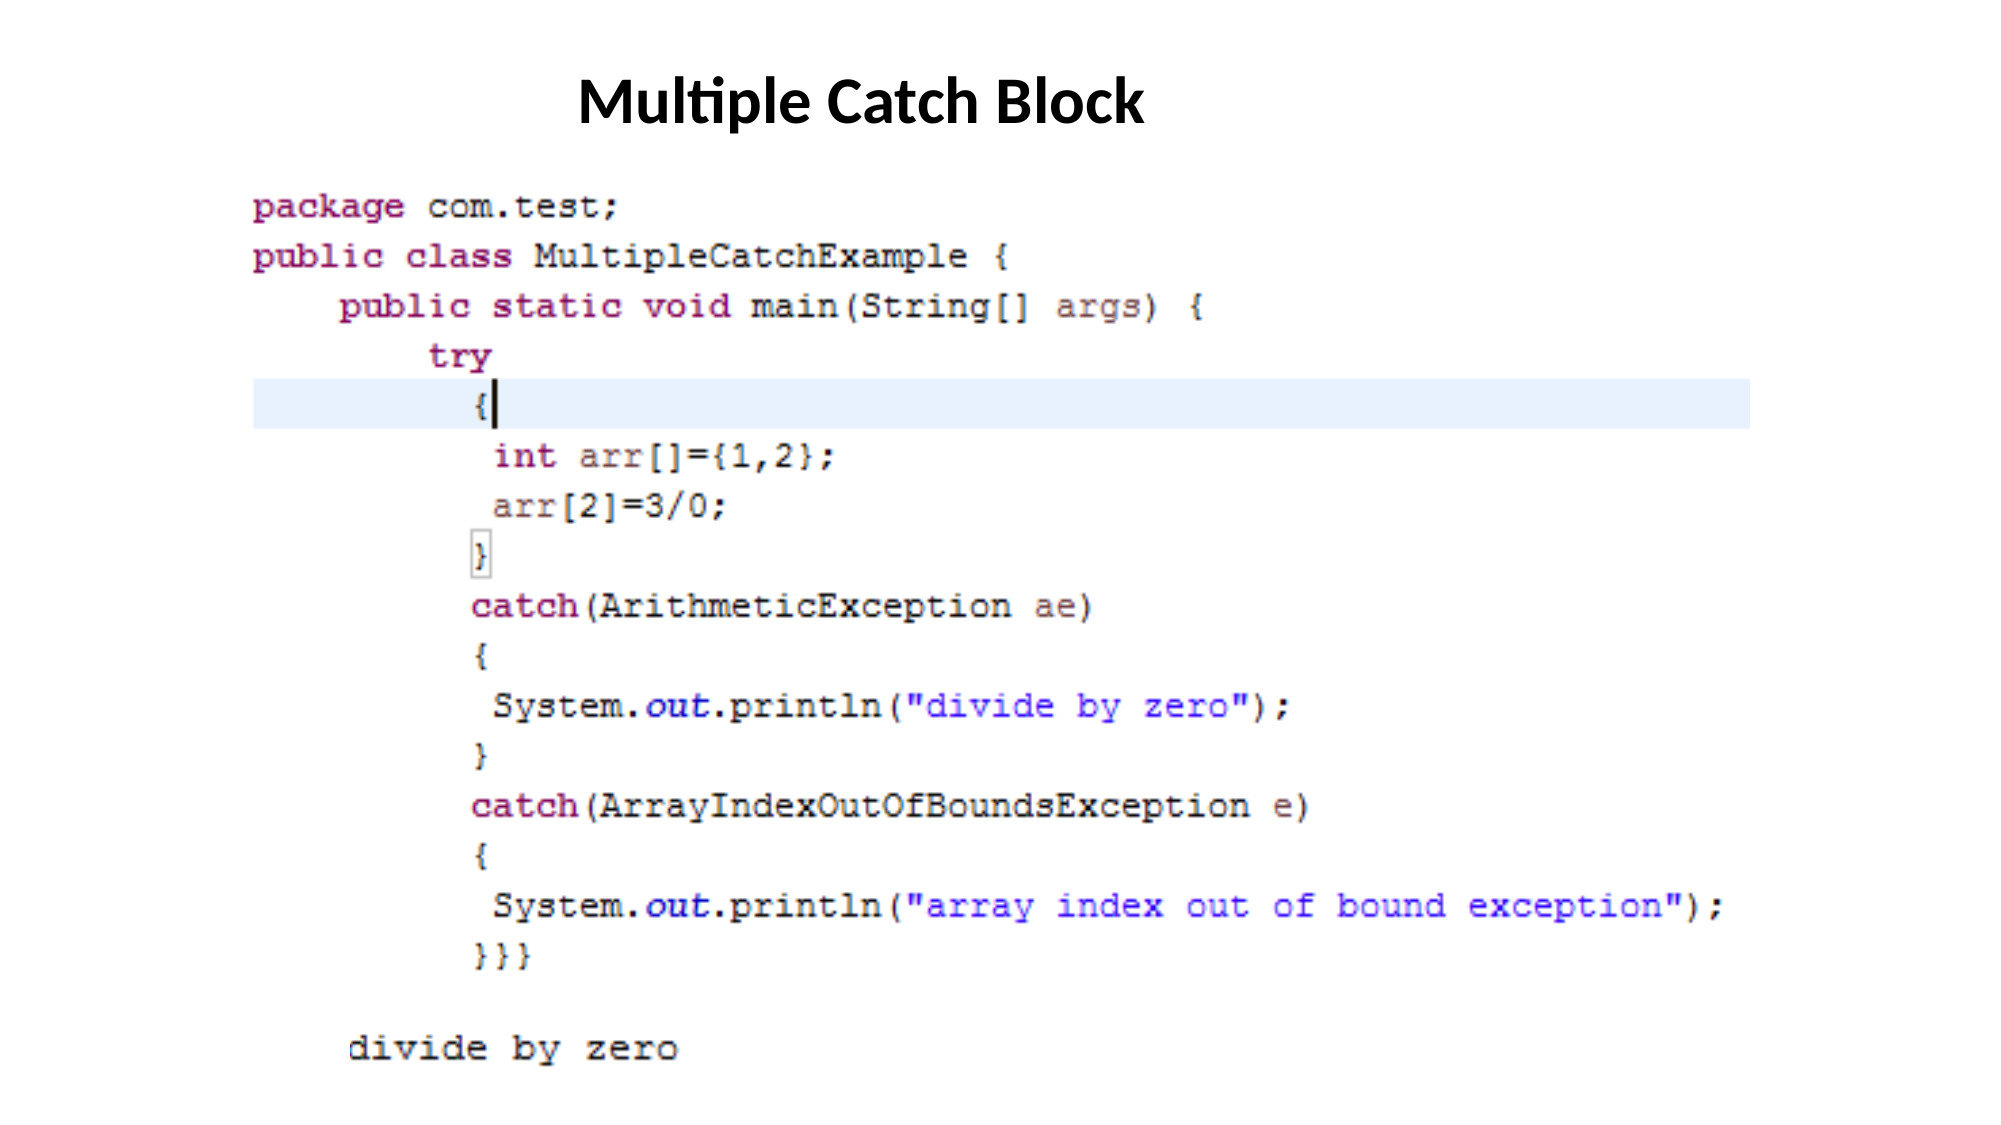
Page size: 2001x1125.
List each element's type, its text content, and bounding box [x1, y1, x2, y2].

text_box Multiple Catch Block [562, 49, 1200, 145]
picture [350, 1024, 713, 1103]
picture [249, 174, 1750, 1000]
